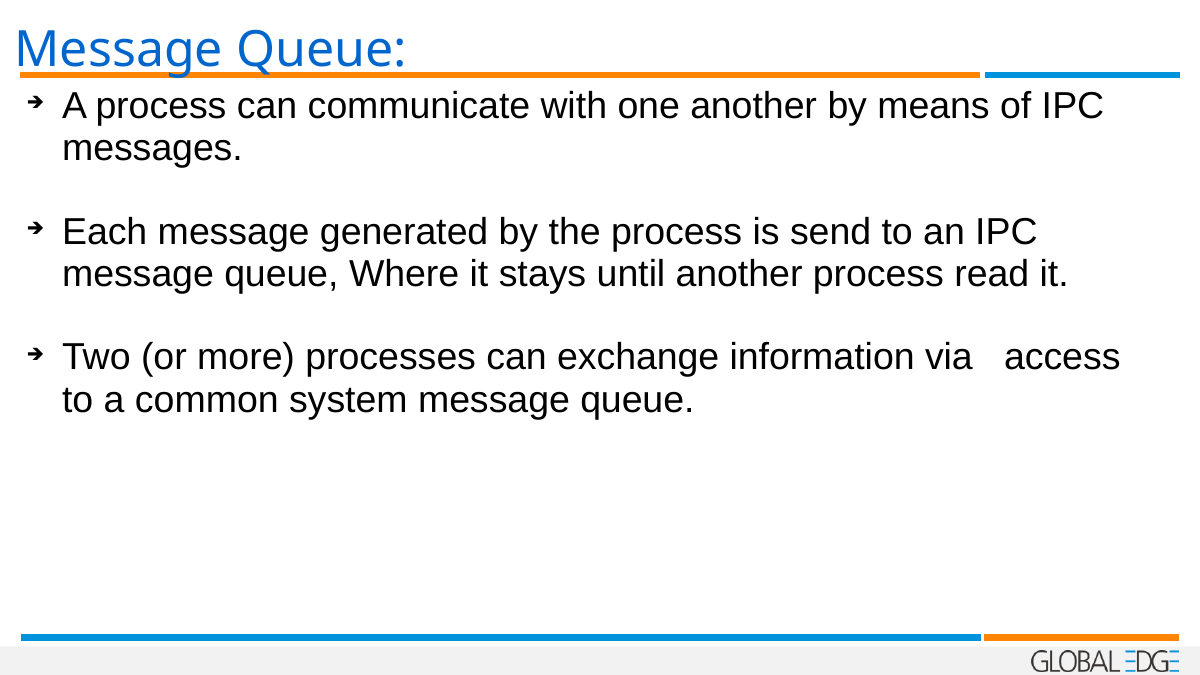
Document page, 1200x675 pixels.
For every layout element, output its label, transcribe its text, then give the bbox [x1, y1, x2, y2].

picture [1031, 650, 1179, 672]
text_box A process can communicate with one another by means of IPC messages. Each message generated by the process is send to an IPC message queue, Where it stays until another process read it. Two (or more) processes can exchange information via access to a common system message queue. [11, 76, 1152, 470]
text_box Message Queue: [0, 5, 1177, 80]
